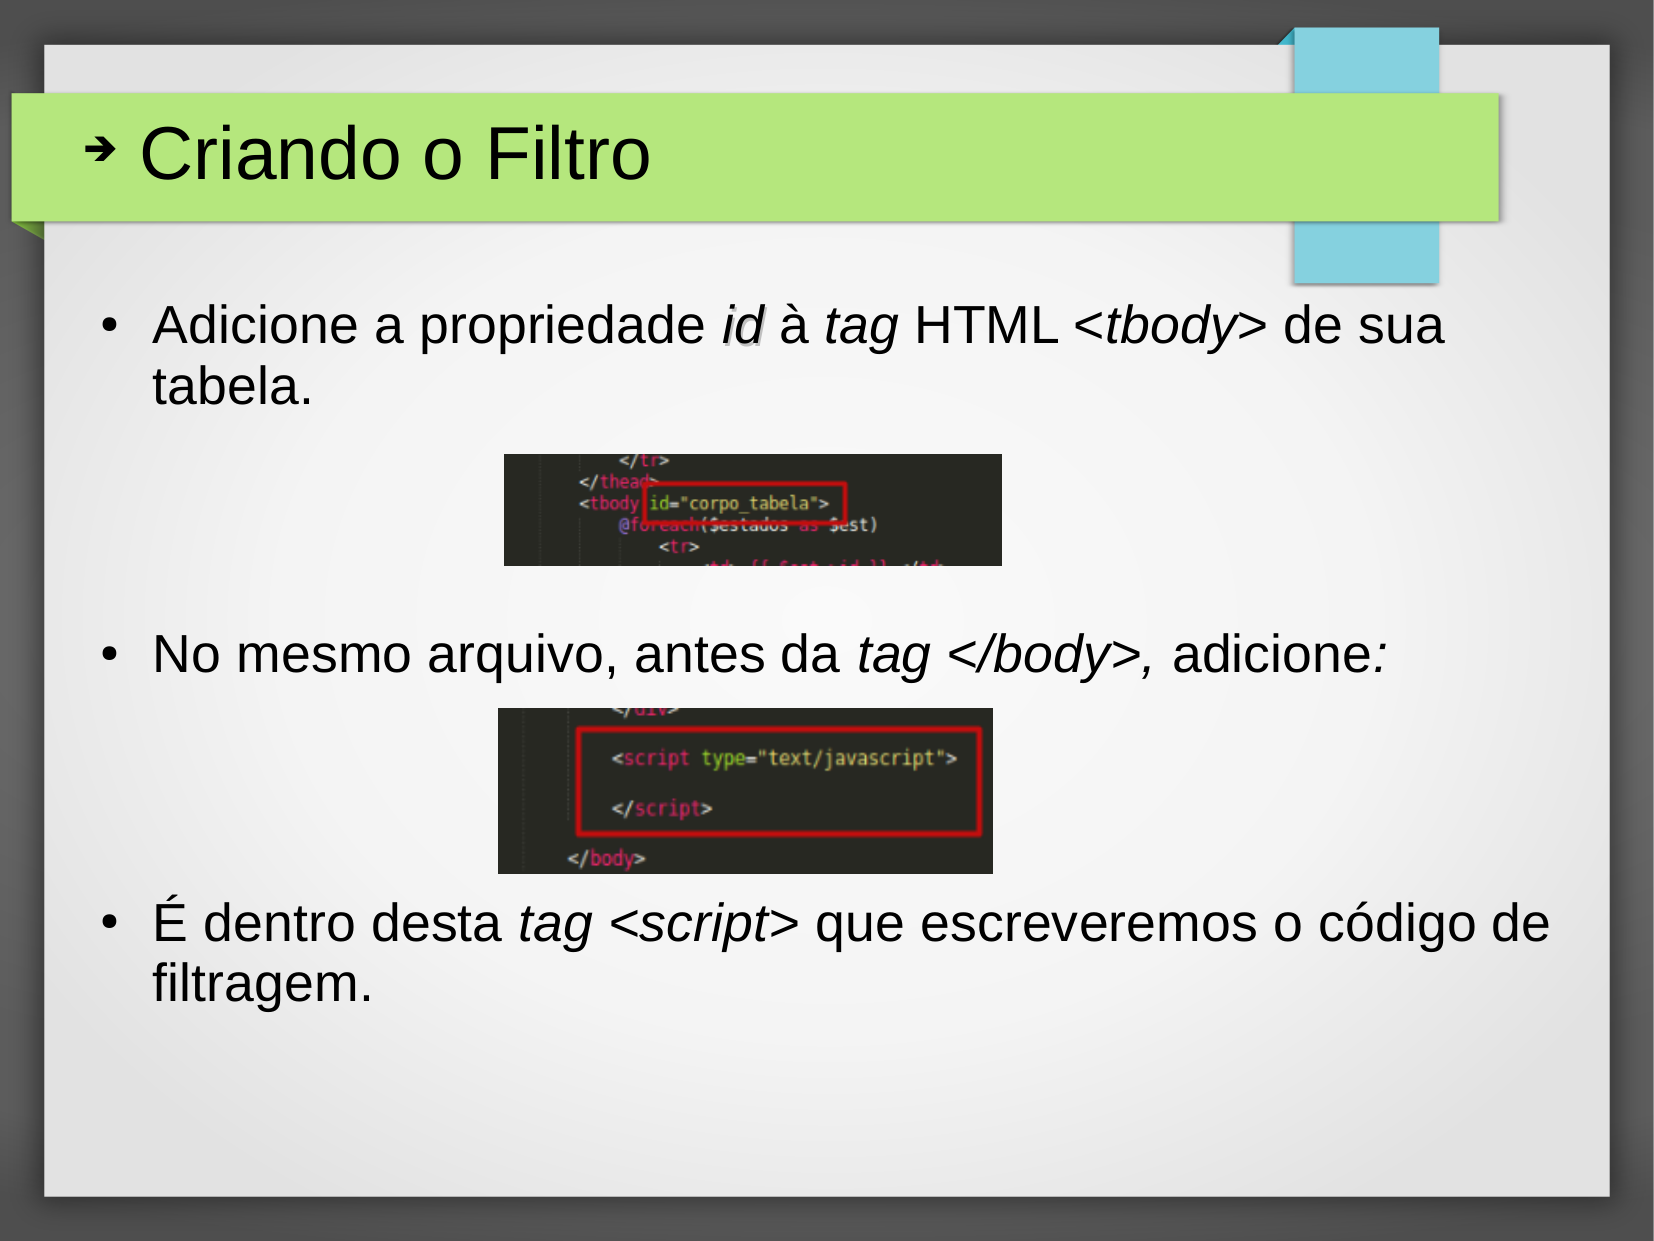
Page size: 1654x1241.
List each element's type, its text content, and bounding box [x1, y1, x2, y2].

title Criando o Filtro [82, 94, 1264, 213]
picture [0, 0, 1654, 1241]
text_box [659, 566, 1002, 678]
list Adicione a propriedade id à tag HTML <tbody> de sua tabela. No mesmo arquivo, antes da tag </body>, adicione: É dentro desta tag <script> que escreveremos o código de filtragem. [82, 295, 1571, 1015]
